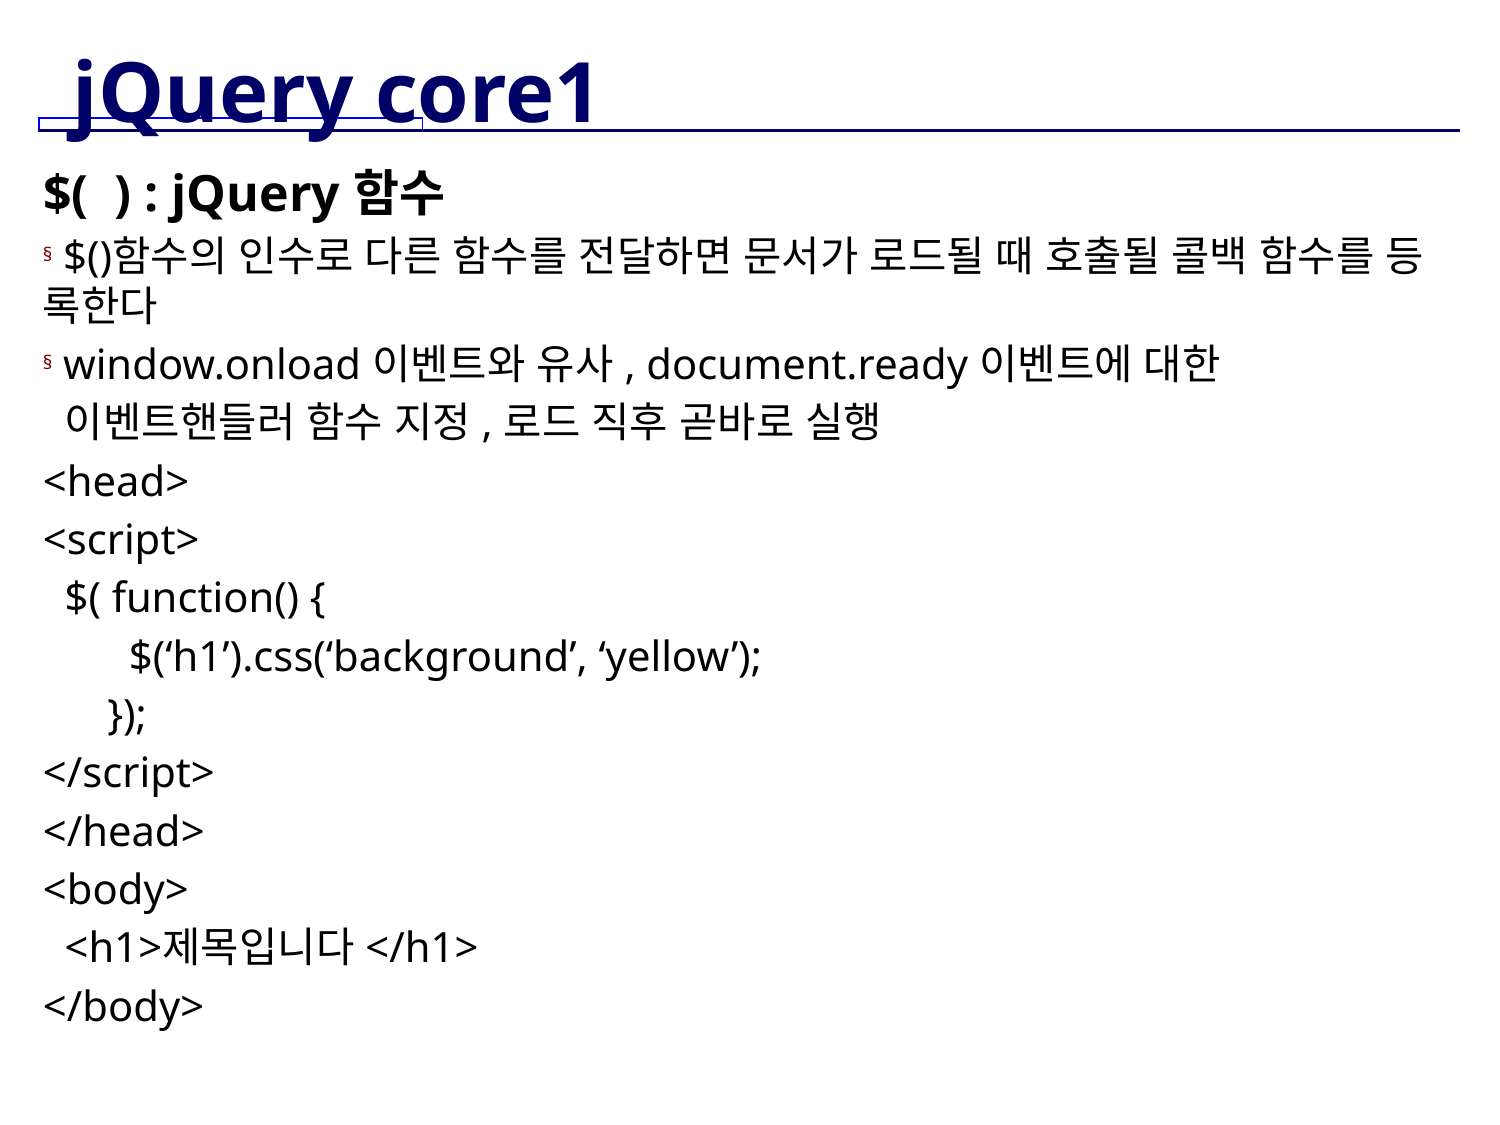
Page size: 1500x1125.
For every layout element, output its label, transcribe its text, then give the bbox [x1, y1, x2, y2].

title jQuery core1 [58, 31, 1077, 110]
list $( ) : jQuery 함수 $()함수의 인수로 다른 함수를 전달하면 문서가 로드될 때 호출될 콜백 함수를 등록한다 window.onload 이벤트와 유사 , document.ready 이벤트에 대한 이벤트핸들러 함수 지정 , 로드 직후 곧바로 실행 <head> <script> $( function() { $(‘h1’).css(‘background’, ‘yellow’); }); </script> </head> <body> <h1>제목입니다 </h1> </body> [28, 153, 1447, 1047]
